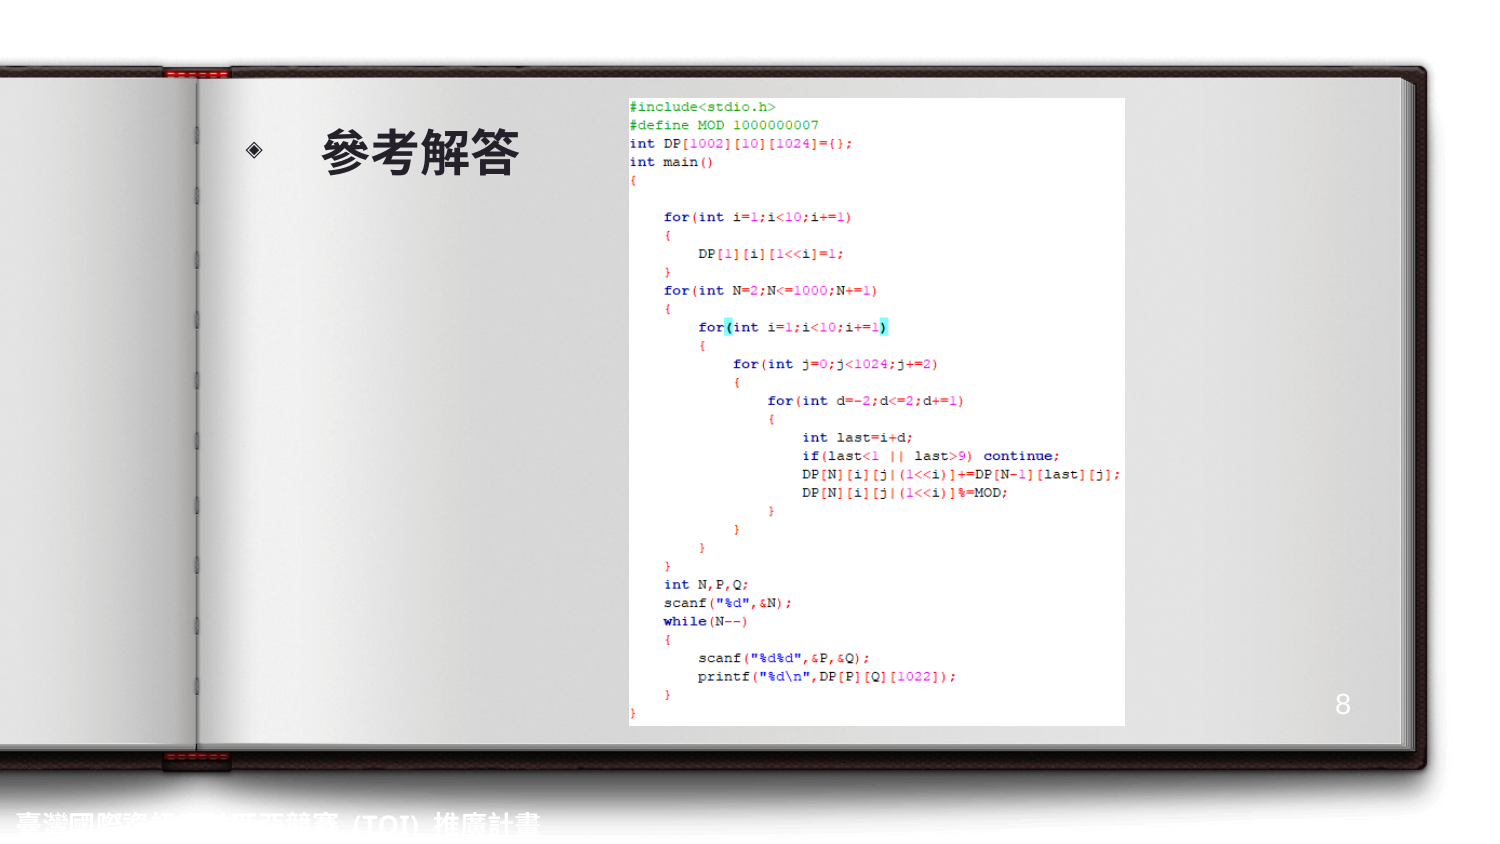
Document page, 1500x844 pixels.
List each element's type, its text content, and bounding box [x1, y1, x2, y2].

text_box 參考解答 [230, 98, 629, 188]
text_box <編號> [1320, 672, 1386, 737]
picture [0, 0, 1500, 844]
